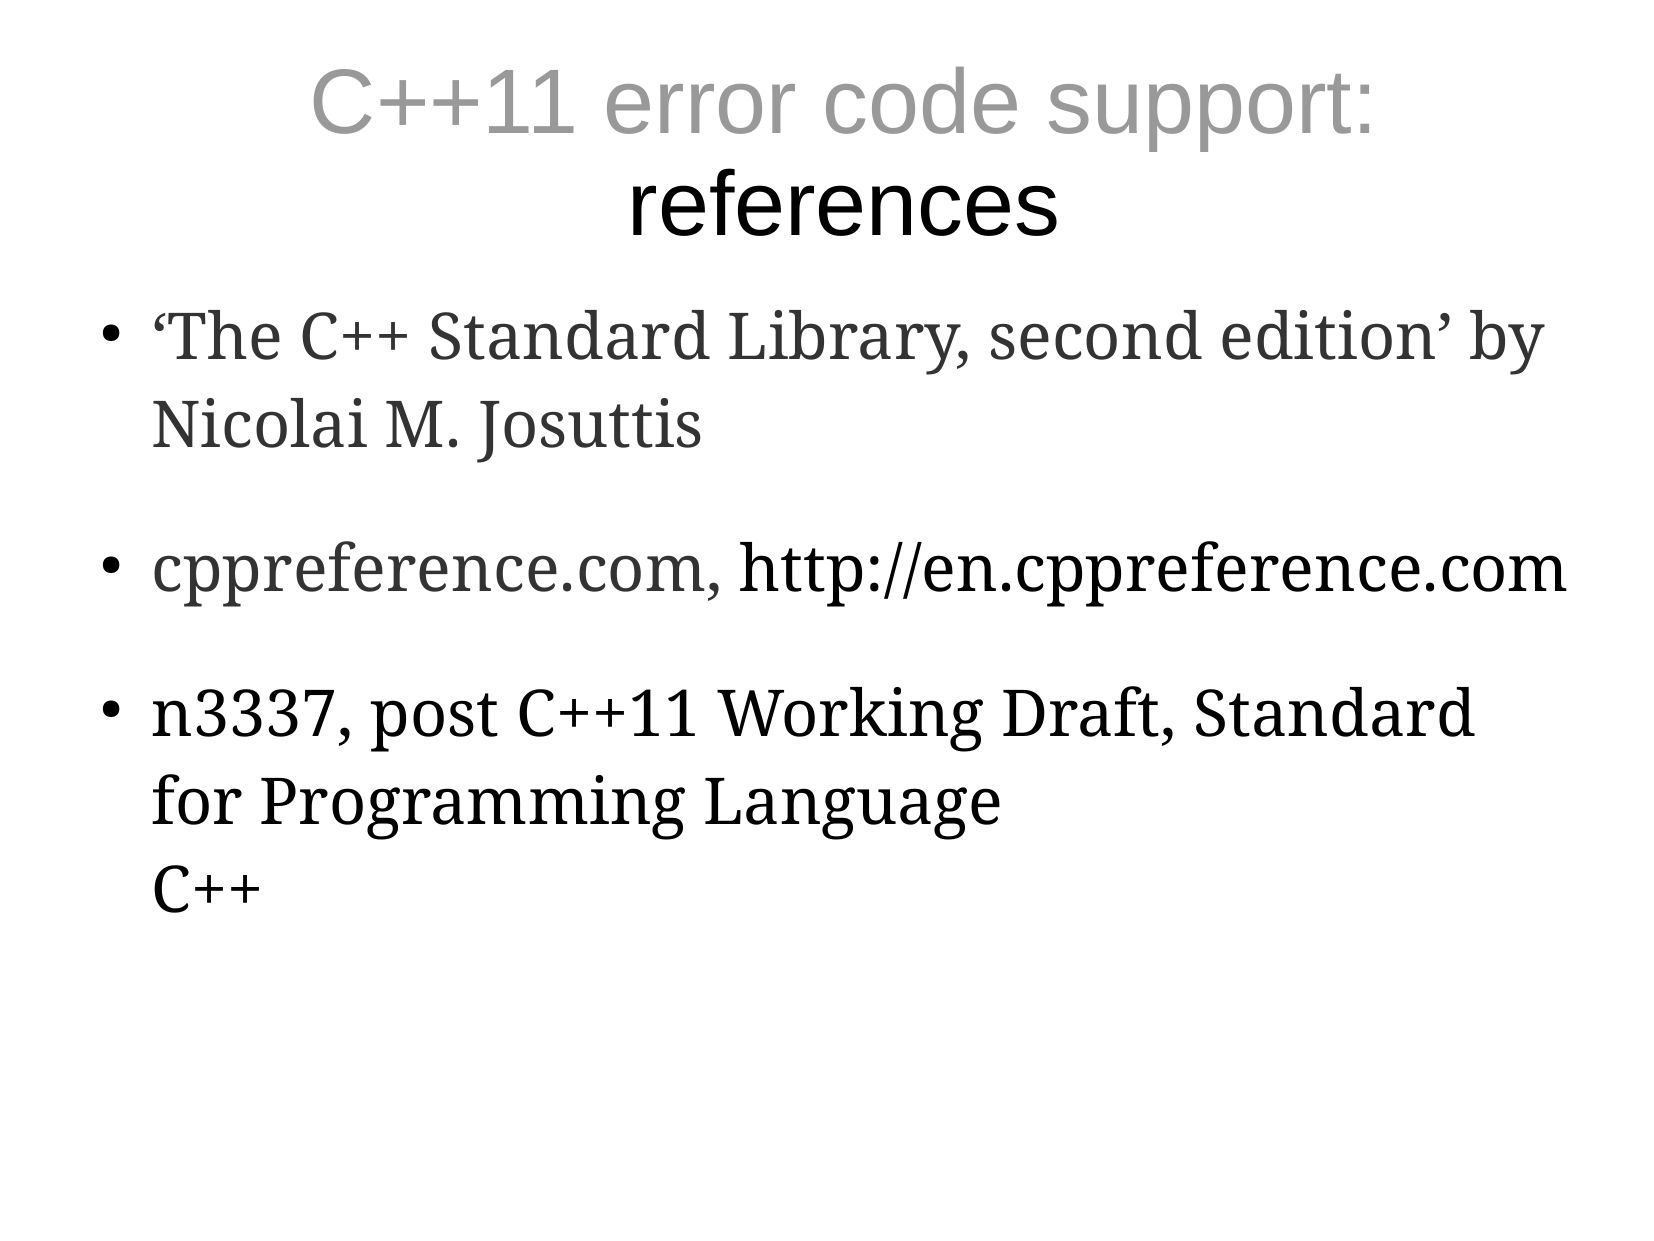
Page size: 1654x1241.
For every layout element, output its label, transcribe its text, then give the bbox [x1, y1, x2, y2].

title C++11 error code support: references [82, 49, 1571, 257]
list ‘The C++ Standard Library, second edition’ by Nicolai M. Josuttis cppreference.com, http://en.cppreference.com n3337, post C++11 Working Draft, Standard for Programming Language C++ [82, 290, 1571, 1010]
